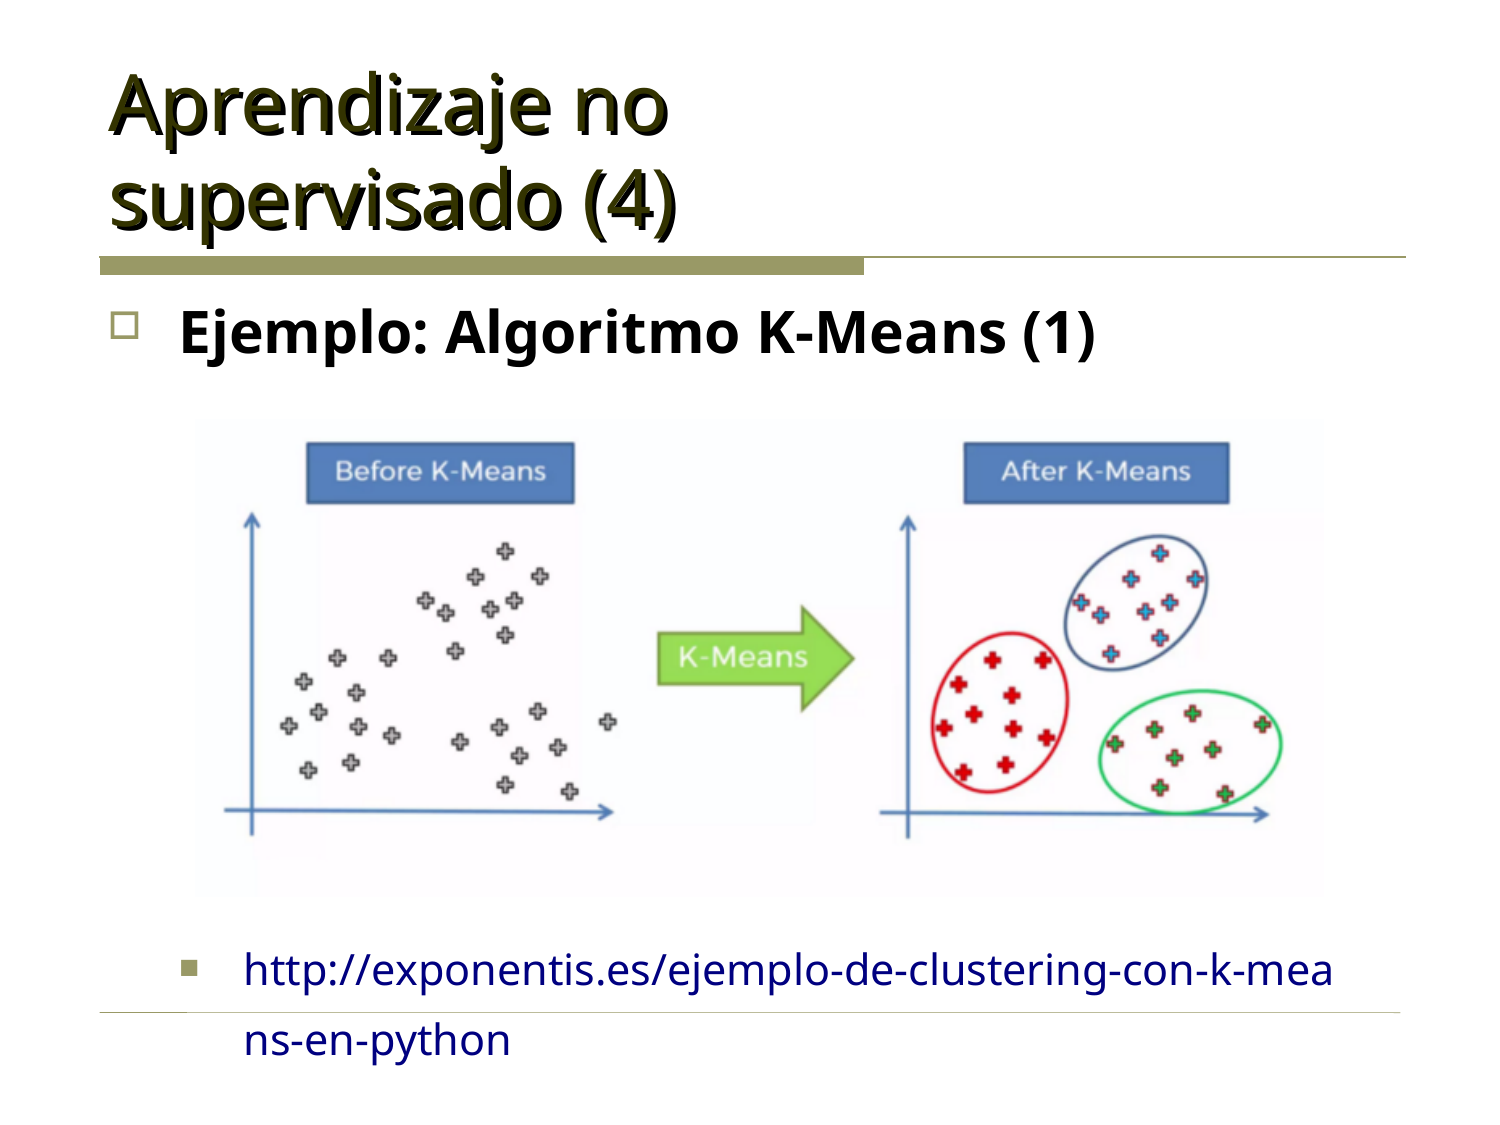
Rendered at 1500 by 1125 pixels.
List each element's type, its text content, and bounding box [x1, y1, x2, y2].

title Aprendizaje no supervisado (4) [94, 50, 1407, 250]
list Ejemplo: Algoritmo K-Means (1) http://exponentis.es/ejemplo-de-clustering-con-k-means-en-python [92, 287, 1353, 1013]
picture [195, 419, 1324, 897]
